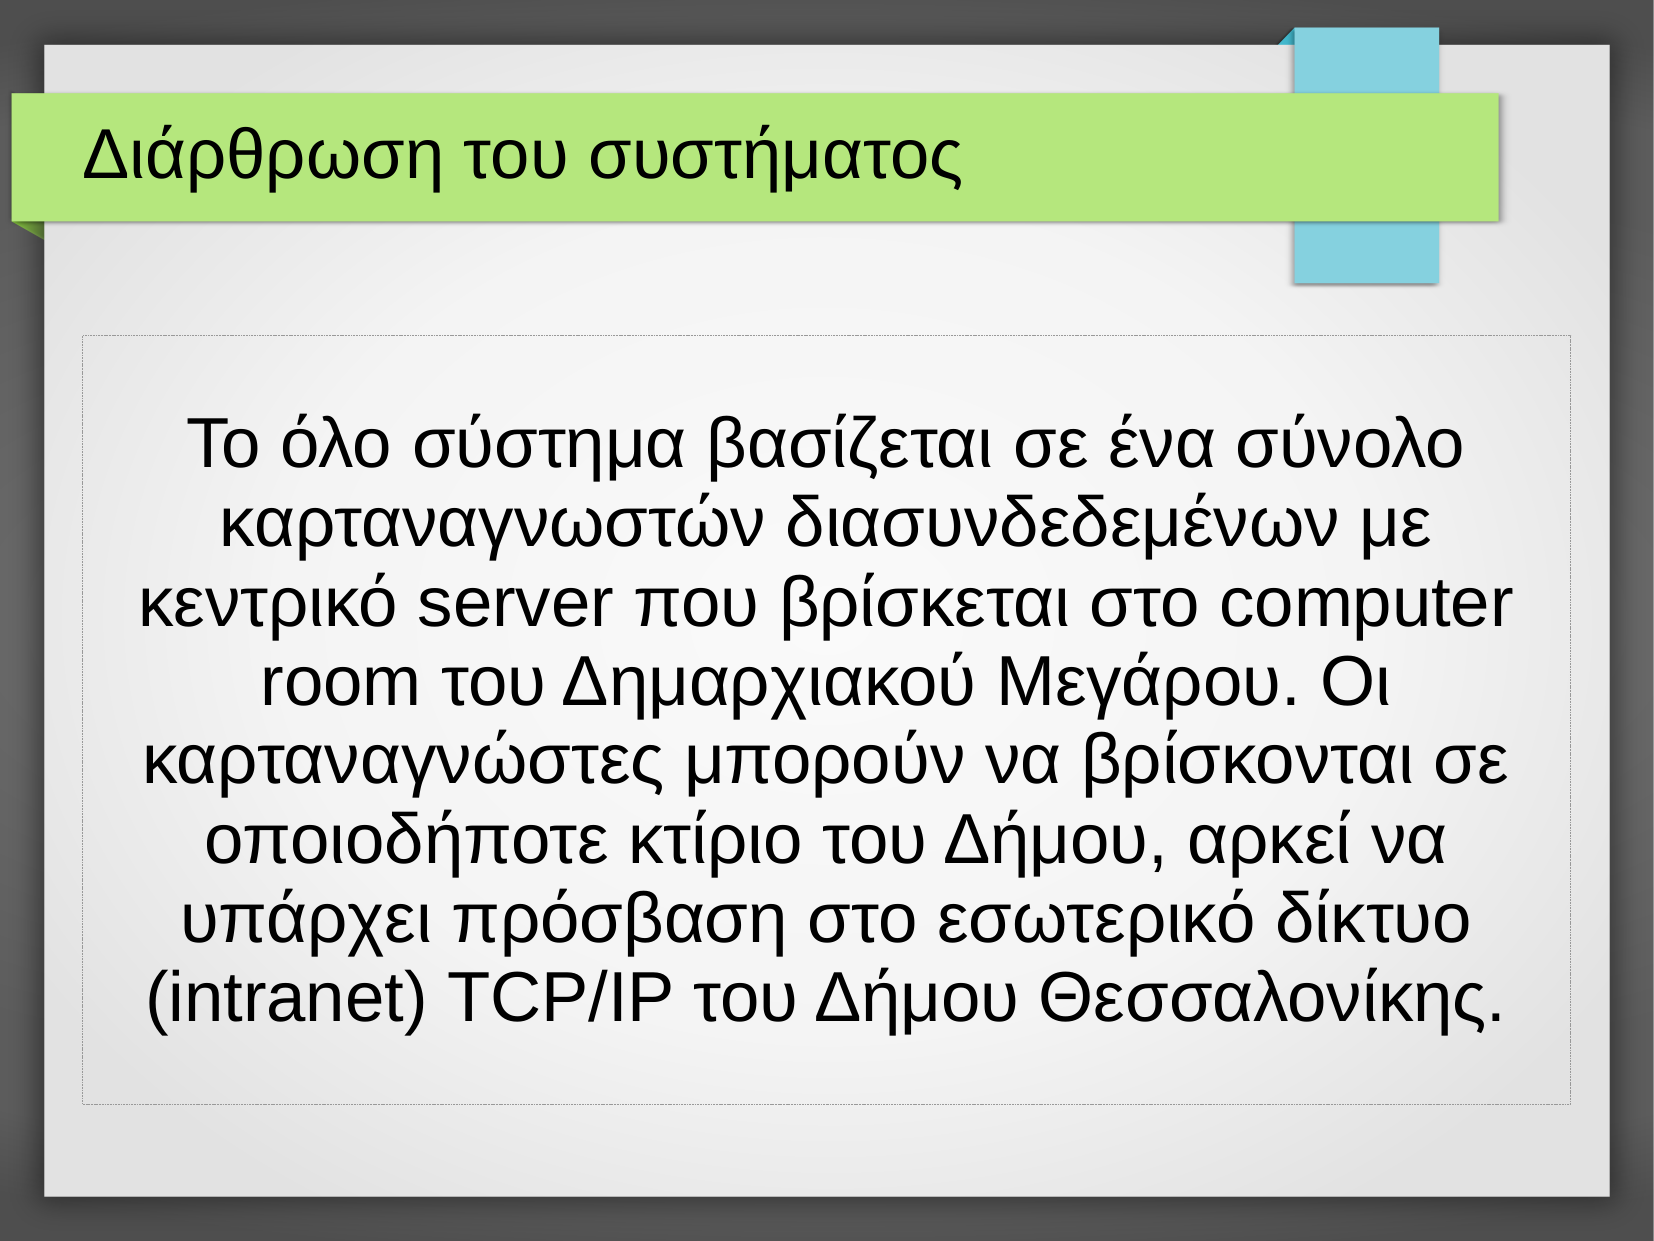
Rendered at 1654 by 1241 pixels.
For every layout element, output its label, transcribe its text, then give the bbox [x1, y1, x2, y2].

picture [0, 0, 1654, 1241]
title Διάρθρωση του συστήματος [82, 94, 1264, 213]
subtitle Το όλο σύστημα βασίζεται σε ένα σύνολο καρταναγνωστών διασυνδεδεμένων με κεντρικό server που βρίσκεται στο computer room του Δημαρχιακού Μεγάρου. Οι καρταναγνώστες μπορούν να βρίσκονται σε οποιοδήποτε κτίριο του Δήμου, αρκεί να υπάρχει πρόσβαση στο εσωτερικό δίκτυο (intranet) TCP/IP του Δήμου Θεσσαλονίκης. [82, 335, 1571, 1105]
